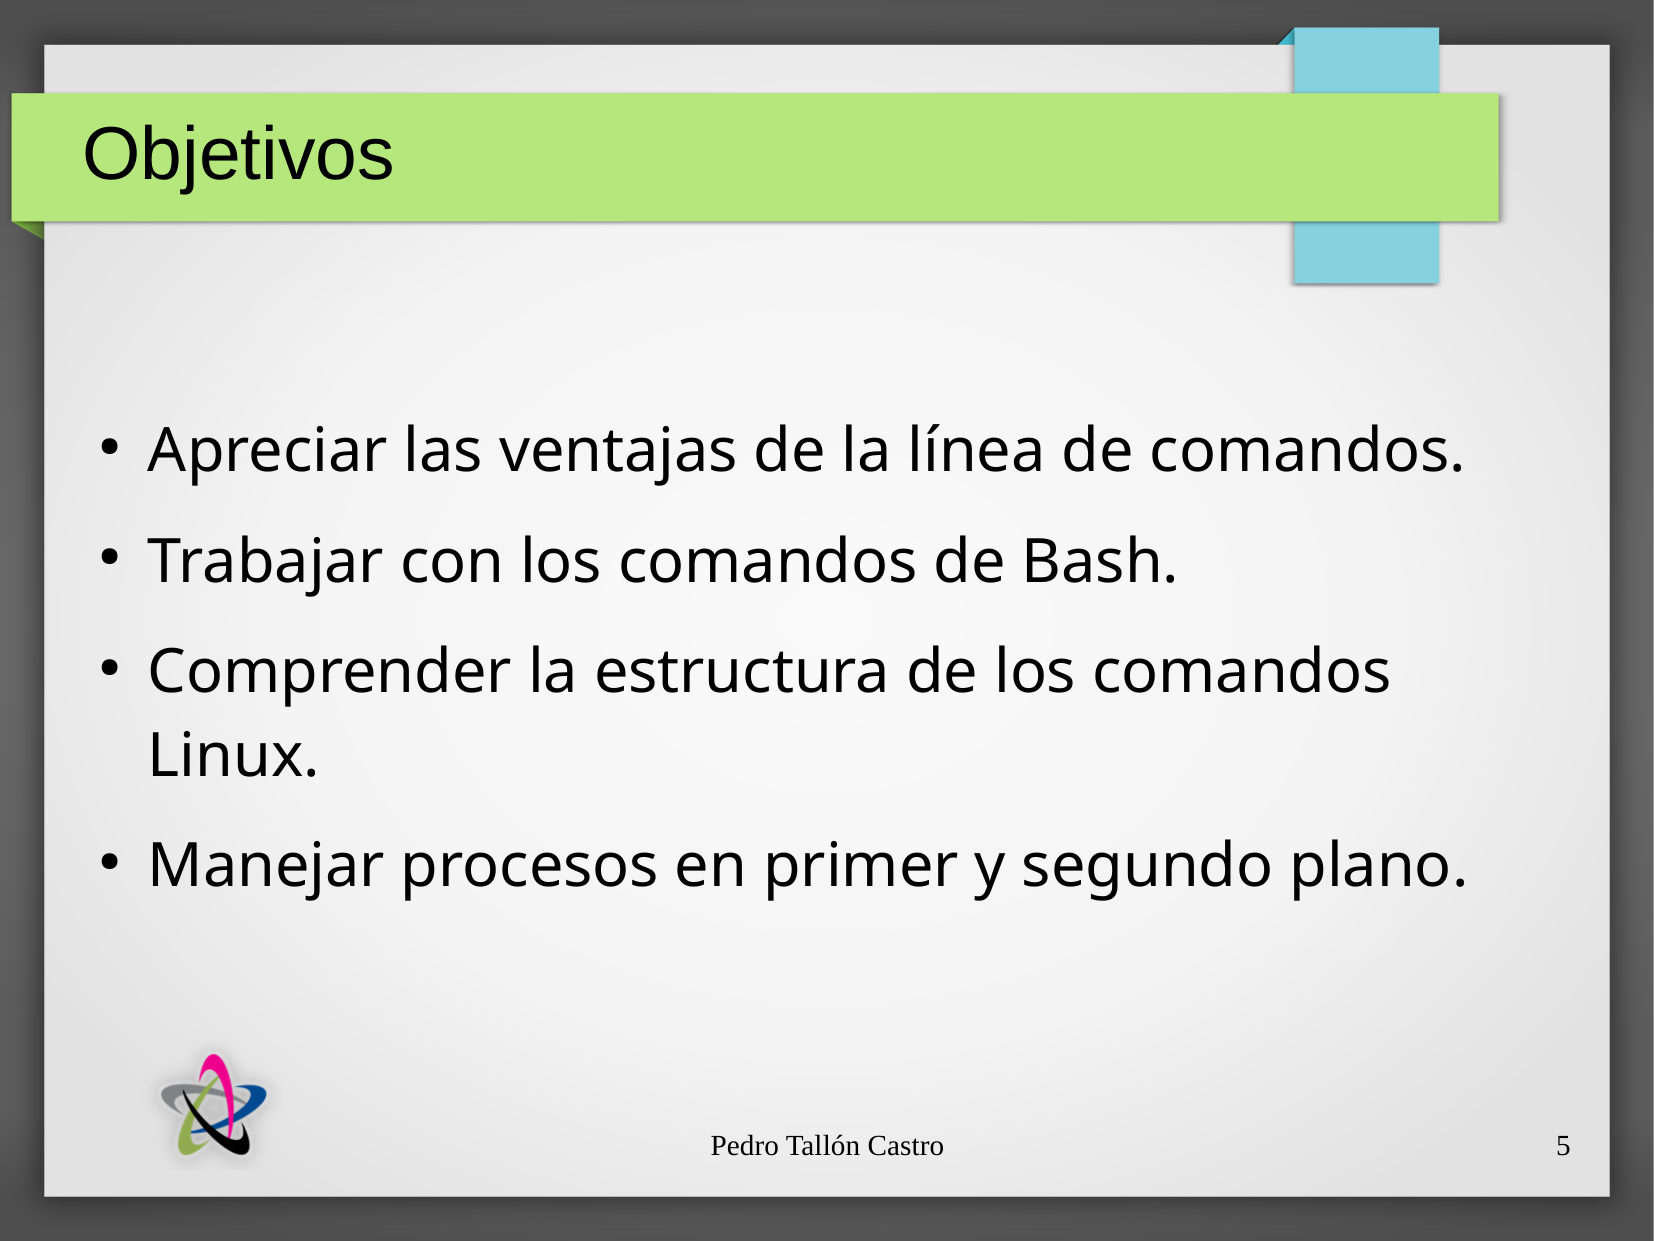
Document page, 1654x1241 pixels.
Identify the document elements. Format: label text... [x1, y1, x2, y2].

title Objetivos [82, 94, 1264, 213]
list Apreciar las ventajas de la línea de comandos. Trabajar con los comandos de Bash. Comprender la estructura de los comandos Linux. Manejar procesos en primer y segundo plano. [82, 295, 1571, 1015]
picture [0, 0, 1654, 1241]
